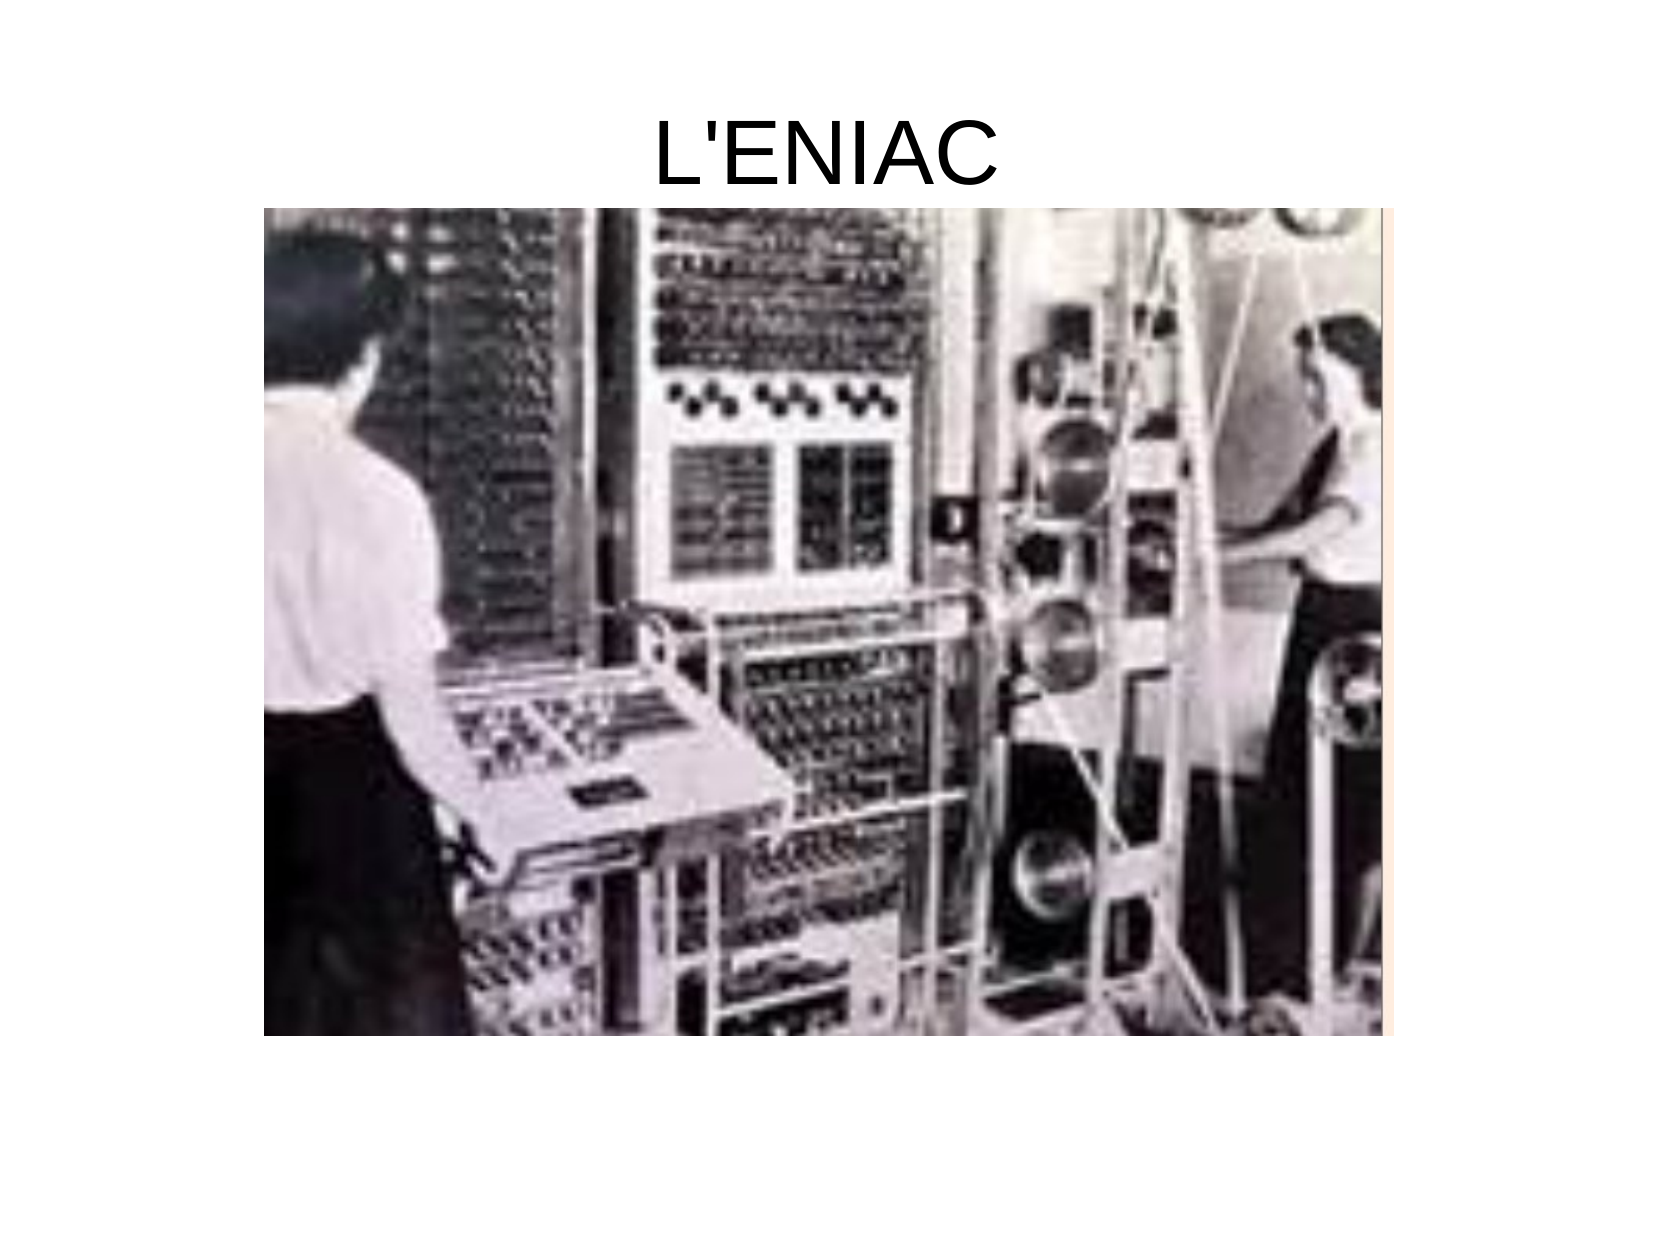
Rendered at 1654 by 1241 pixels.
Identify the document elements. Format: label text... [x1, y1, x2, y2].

picture [264, 208, 1394, 1036]
title L'ENIAC [82, 49, 1571, 257]
